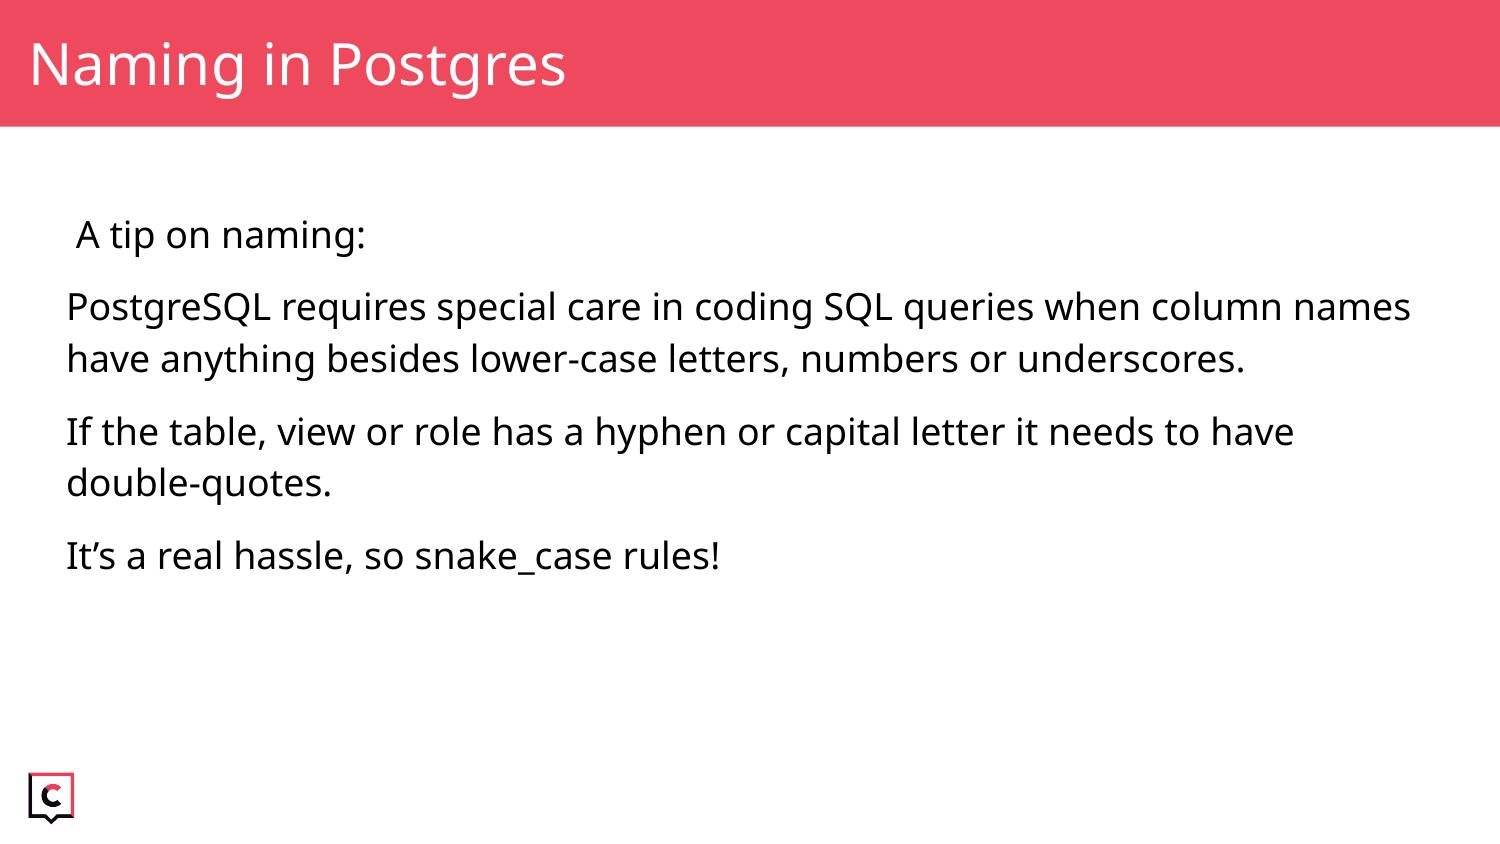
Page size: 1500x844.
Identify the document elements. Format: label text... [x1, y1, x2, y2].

list A tip on naming: PostgreSQL requires special care in coding SQL queries when column names have anything besides lower-case letters, numbers or underscores. If the table, view or role has a hyphen or capital letter it needs to have double-quotes. It’s a real hassle, so snake_case rules! [51, 189, 1449, 750]
picture [19, 764, 82, 830]
title Naming in Postgres [13, 12, 1412, 107]
